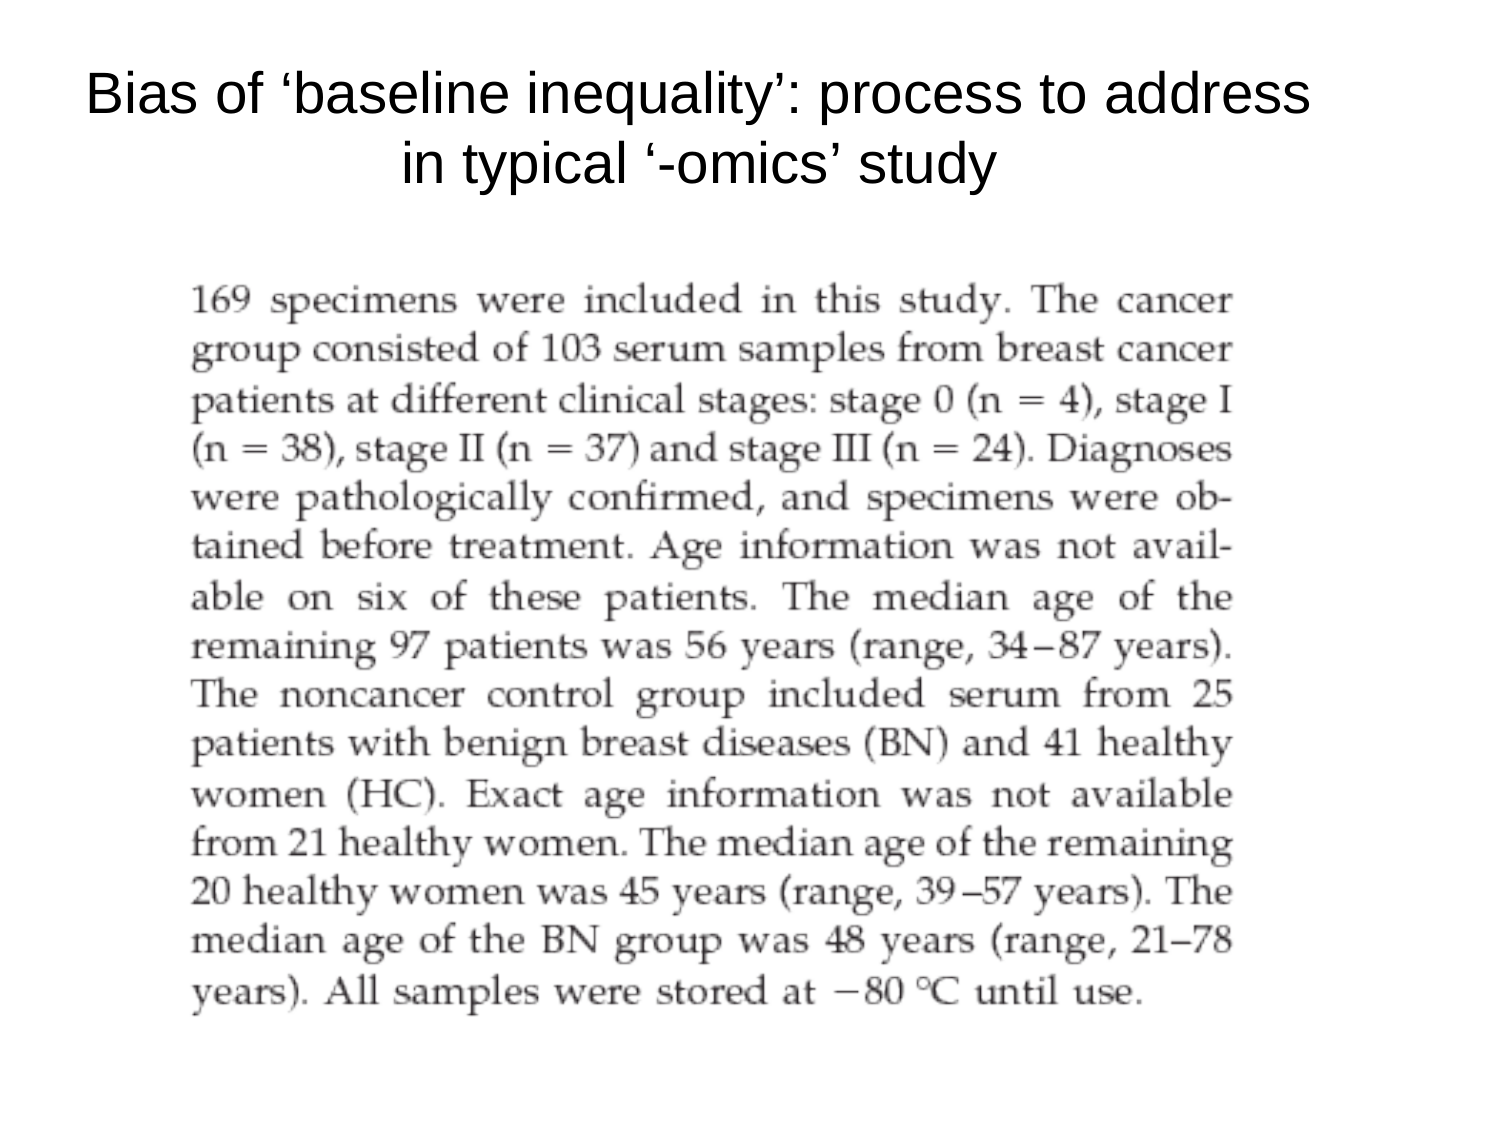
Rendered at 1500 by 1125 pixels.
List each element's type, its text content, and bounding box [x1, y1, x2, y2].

title Bias of ‘baseline inequality’: process to address in typical ‘-omics’ study [37, 47, 1363, 203]
text_box [174, 275, 1263, 1038]
